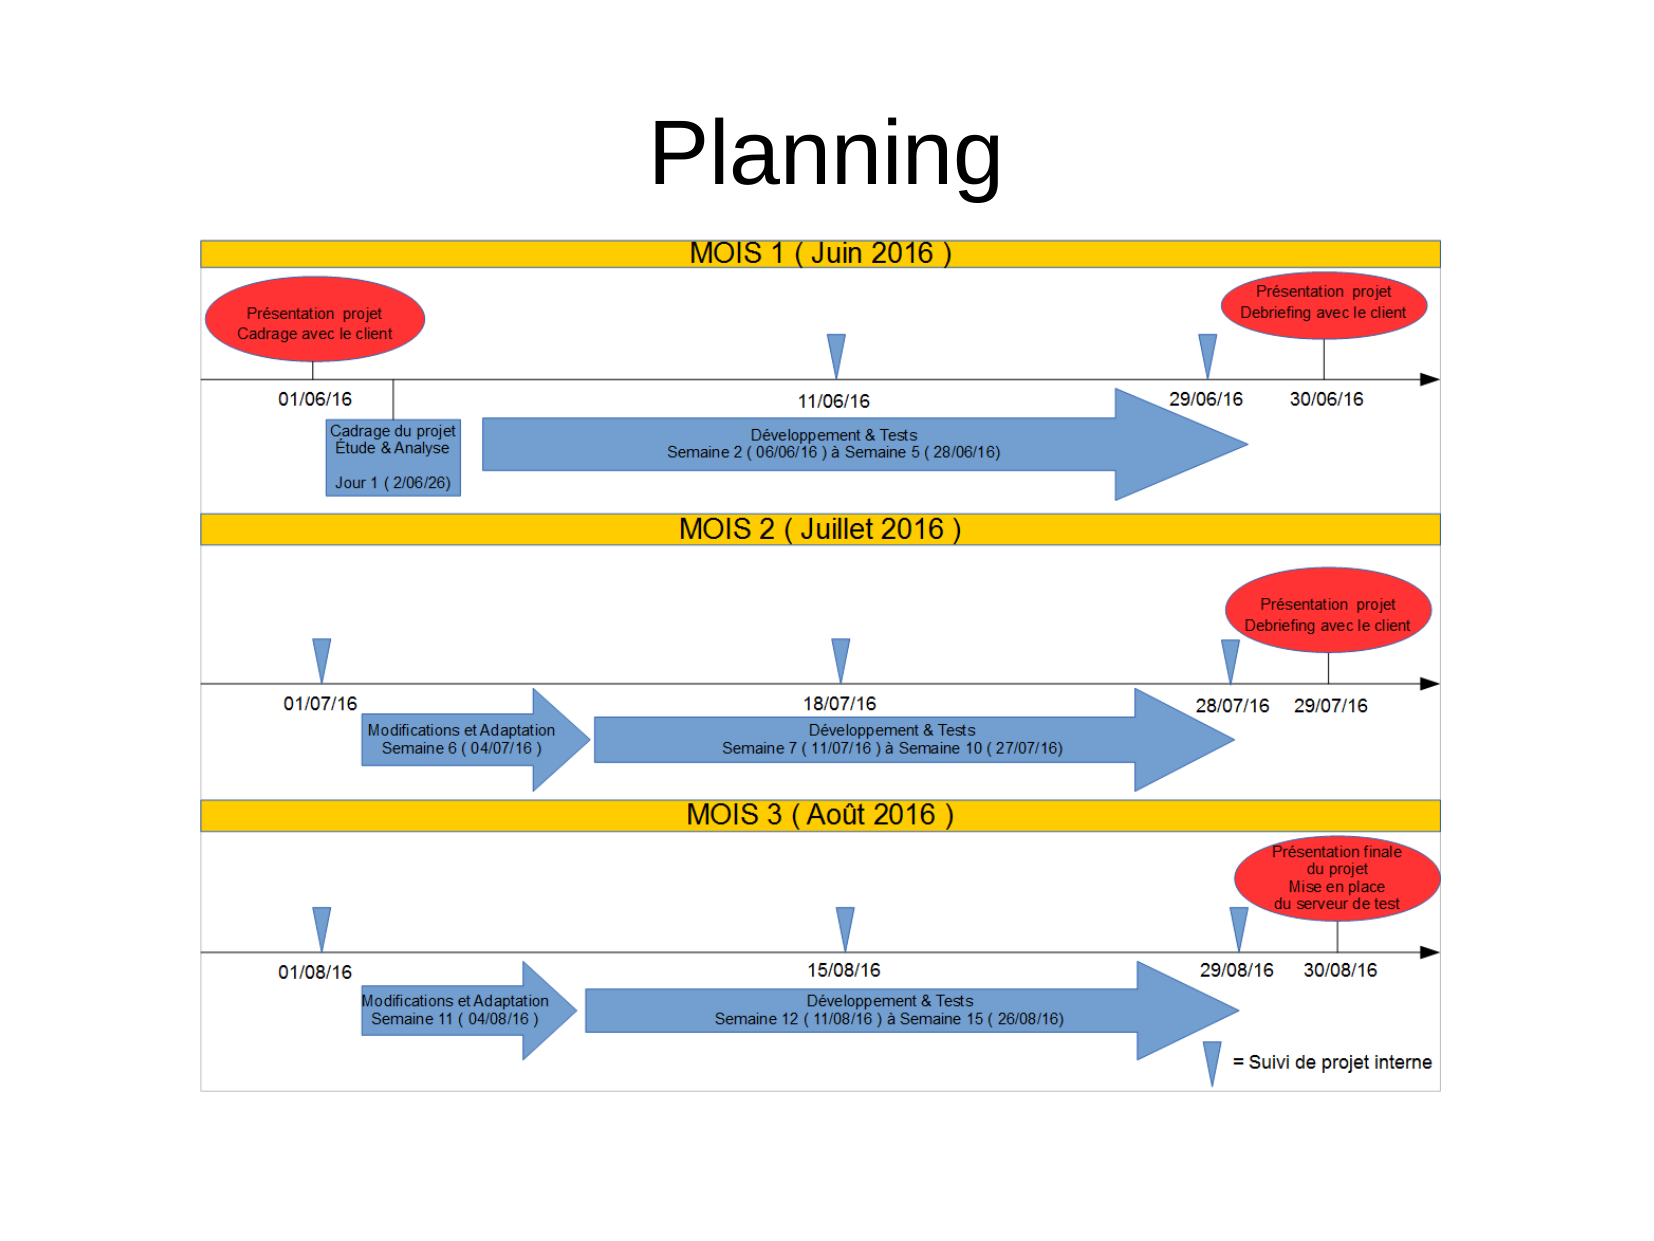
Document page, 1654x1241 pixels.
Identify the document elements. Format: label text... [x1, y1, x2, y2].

title Planning [82, 49, 1571, 257]
picture [200, 227, 1441, 1092]
